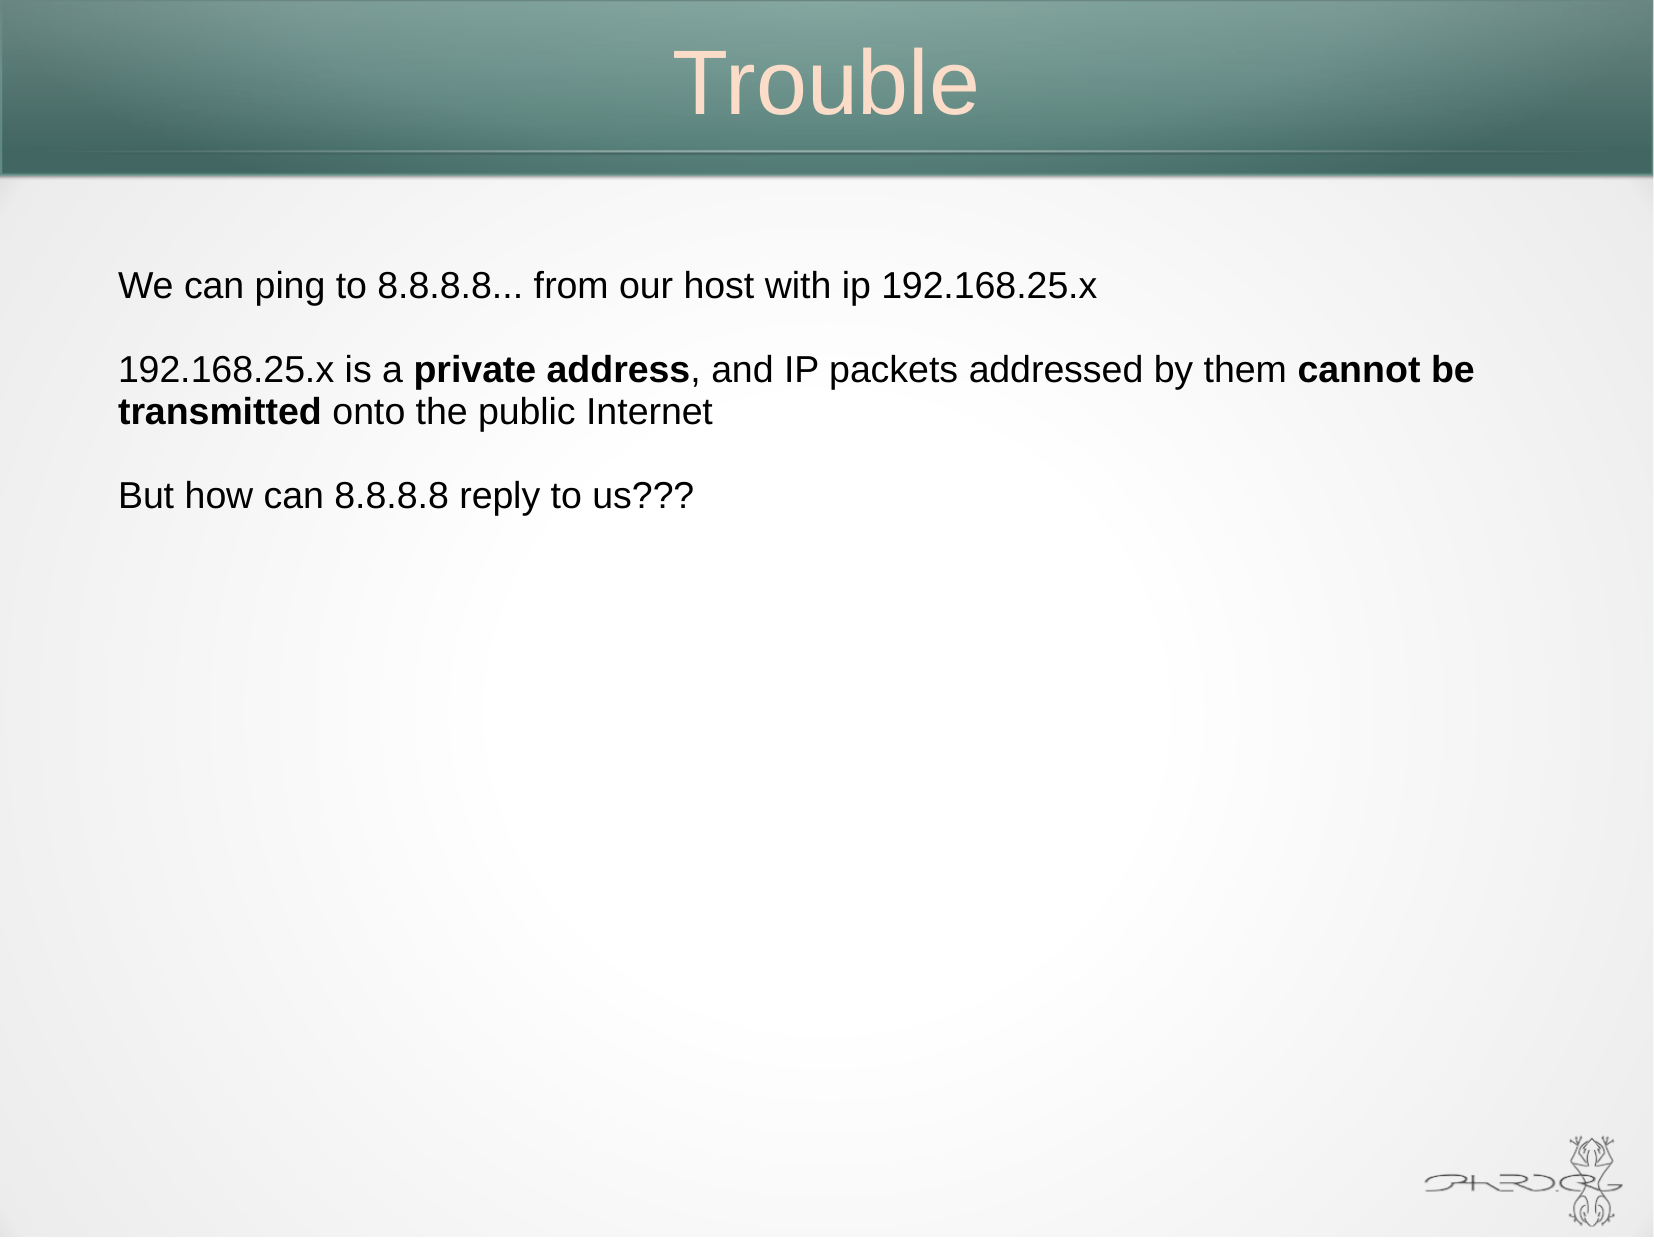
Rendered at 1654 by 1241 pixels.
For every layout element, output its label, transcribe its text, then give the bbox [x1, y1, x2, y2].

title [82, 11, 1571, 154]
text_box We can ping to 8.8.8.8... from our host with ip 192.168.25.x 192.168.25.x is a private address, and IP packets addressed by them cannot be transmitted onto the public Internet But how can 8.8.8.8 reply to us??? [118, 264, 1501, 643]
picture [0, 0, 1654, 1237]
